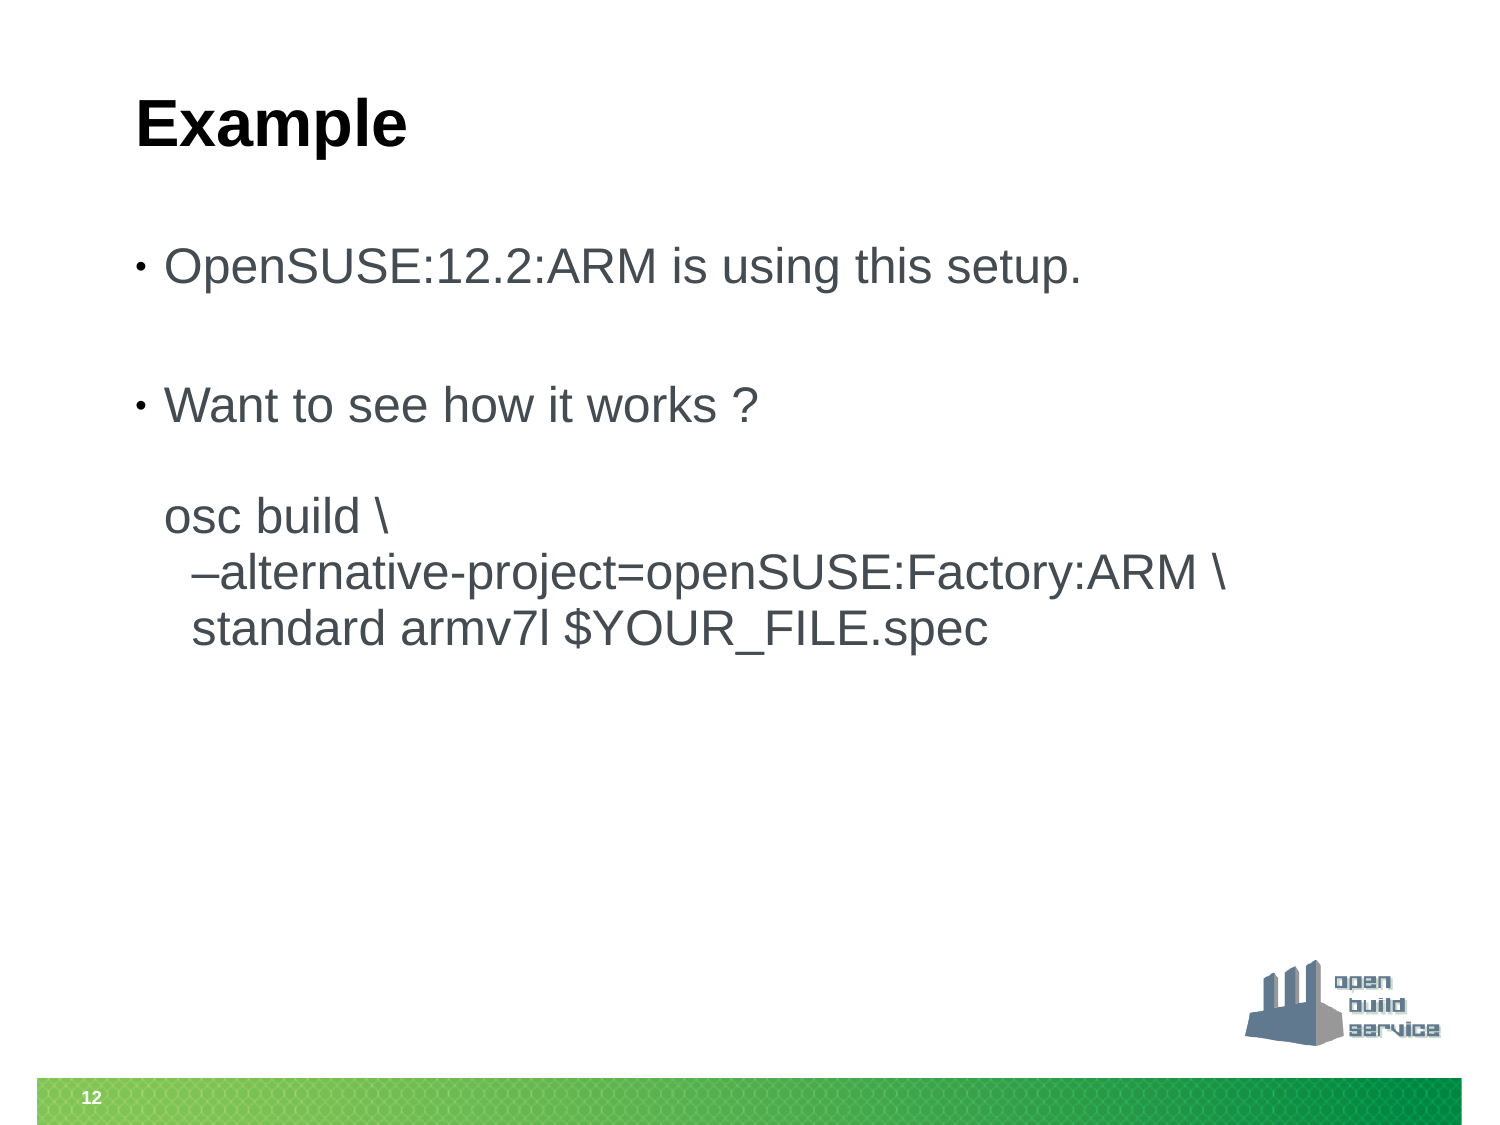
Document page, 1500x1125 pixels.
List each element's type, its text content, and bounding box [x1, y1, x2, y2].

picture [37, 1078, 1462, 1125]
picture [1245, 960, 1441, 1046]
title Example [135, 41, 1372, 204]
list OpenSUSE:12.2:ARM is using this setup. Want to see how it works ? osc build \ –alternative-project=openSUSE:Factory:ARM \ standard armv7l $YOUR_FILE.spec [135, 238, 1372, 982]
